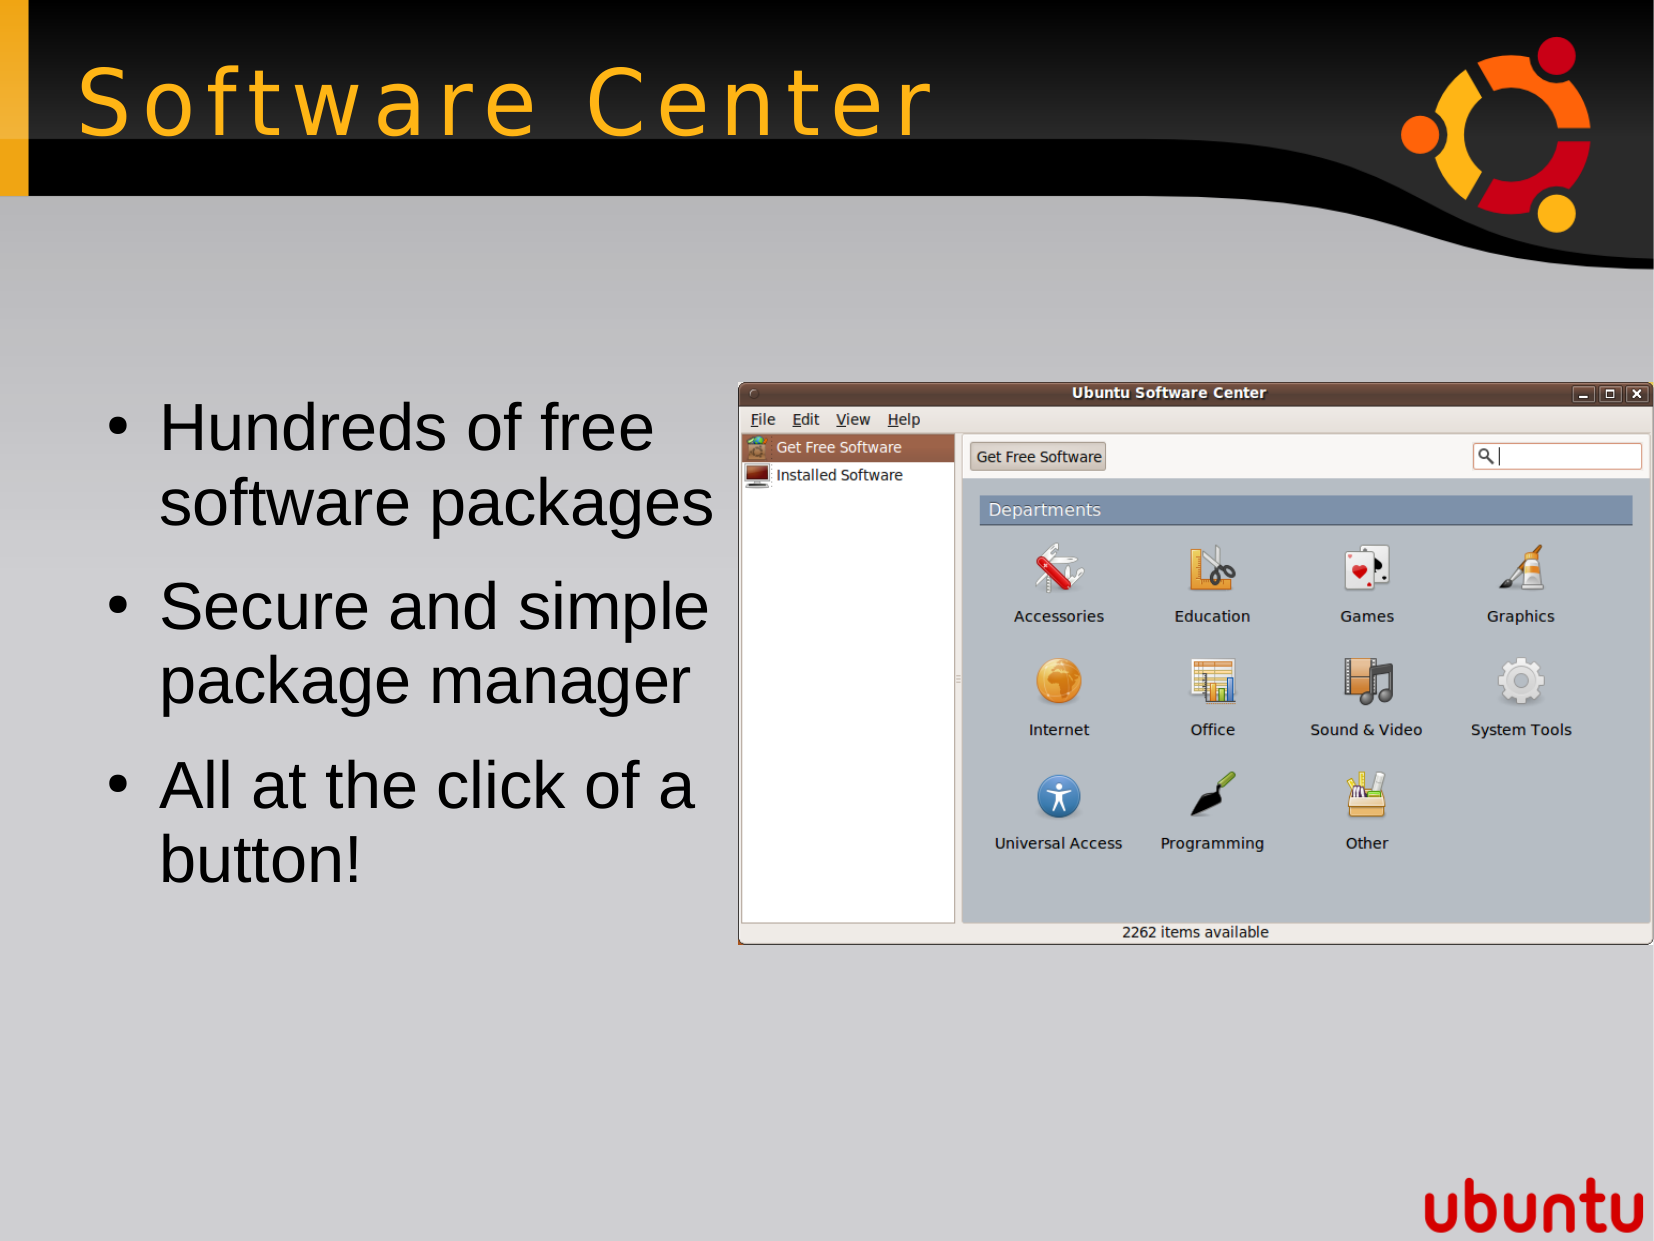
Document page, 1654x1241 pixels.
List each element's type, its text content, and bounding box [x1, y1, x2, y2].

list Hundreds of free software packages Secure and simple package manager All at the click of a button! [88, 389, 768, 947]
title Software Center [76, 0, 1300, 207]
picture [0, 0, 1654, 1241]
